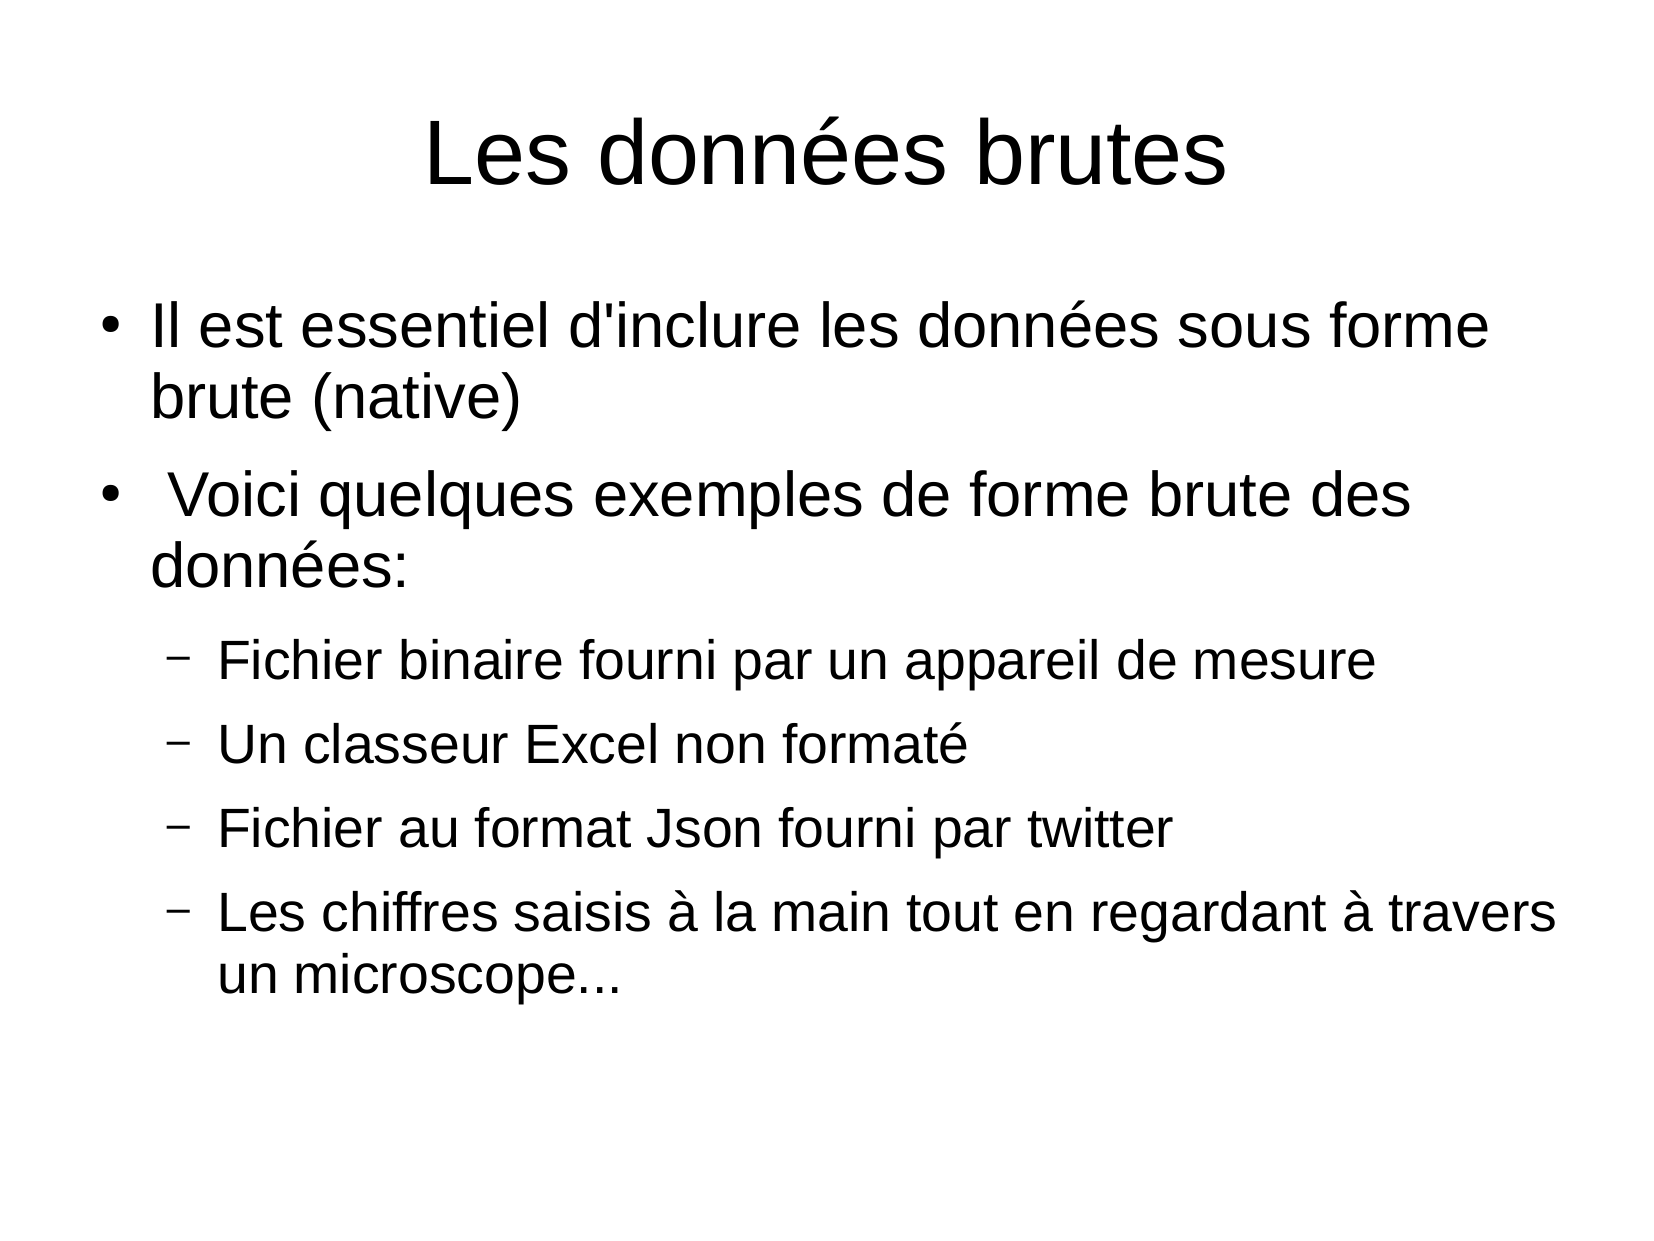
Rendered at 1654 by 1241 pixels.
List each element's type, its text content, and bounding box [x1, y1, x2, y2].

title Les données brutes [82, 49, 1571, 257]
list Il est essentiel d'inclure les données sous forme brute (native) Voici quelques exemples de forme brute des données: Fichier binaire fourni par un appareil de mesure Un classeur Excel non formaté Fichier au format Json fourni par twitter Les chiffres saisis à la main tout en regardant à travers un microscope... [82, 290, 1571, 1010]
